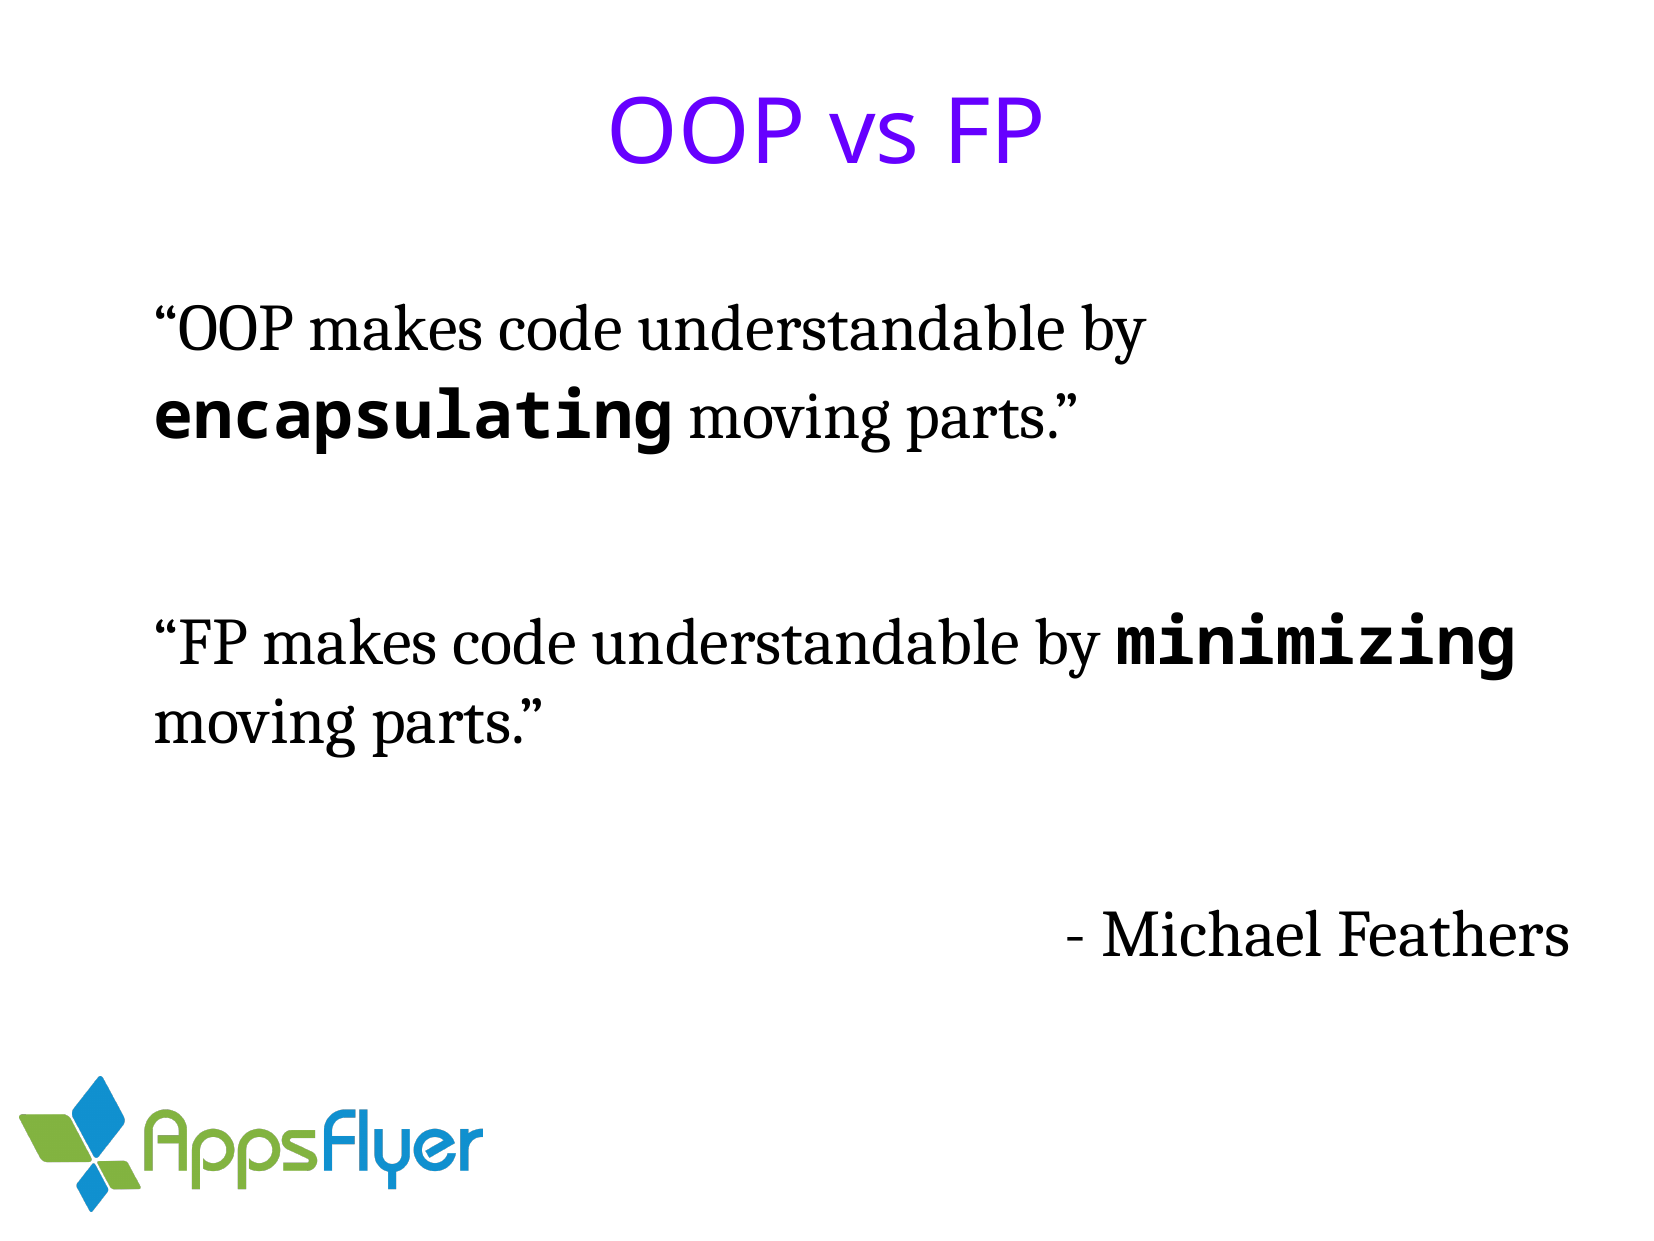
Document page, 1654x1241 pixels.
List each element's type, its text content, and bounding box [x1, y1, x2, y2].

list “OOP makes code understandable by encapsulating moving parts.” “FP makes code understandable by minimizing moving parts.” - Michael Feathers [82, 290, 1571, 1010]
title OOP vs FP [0, 0, 1654, 257]
picture [19, 1076, 483, 1213]
